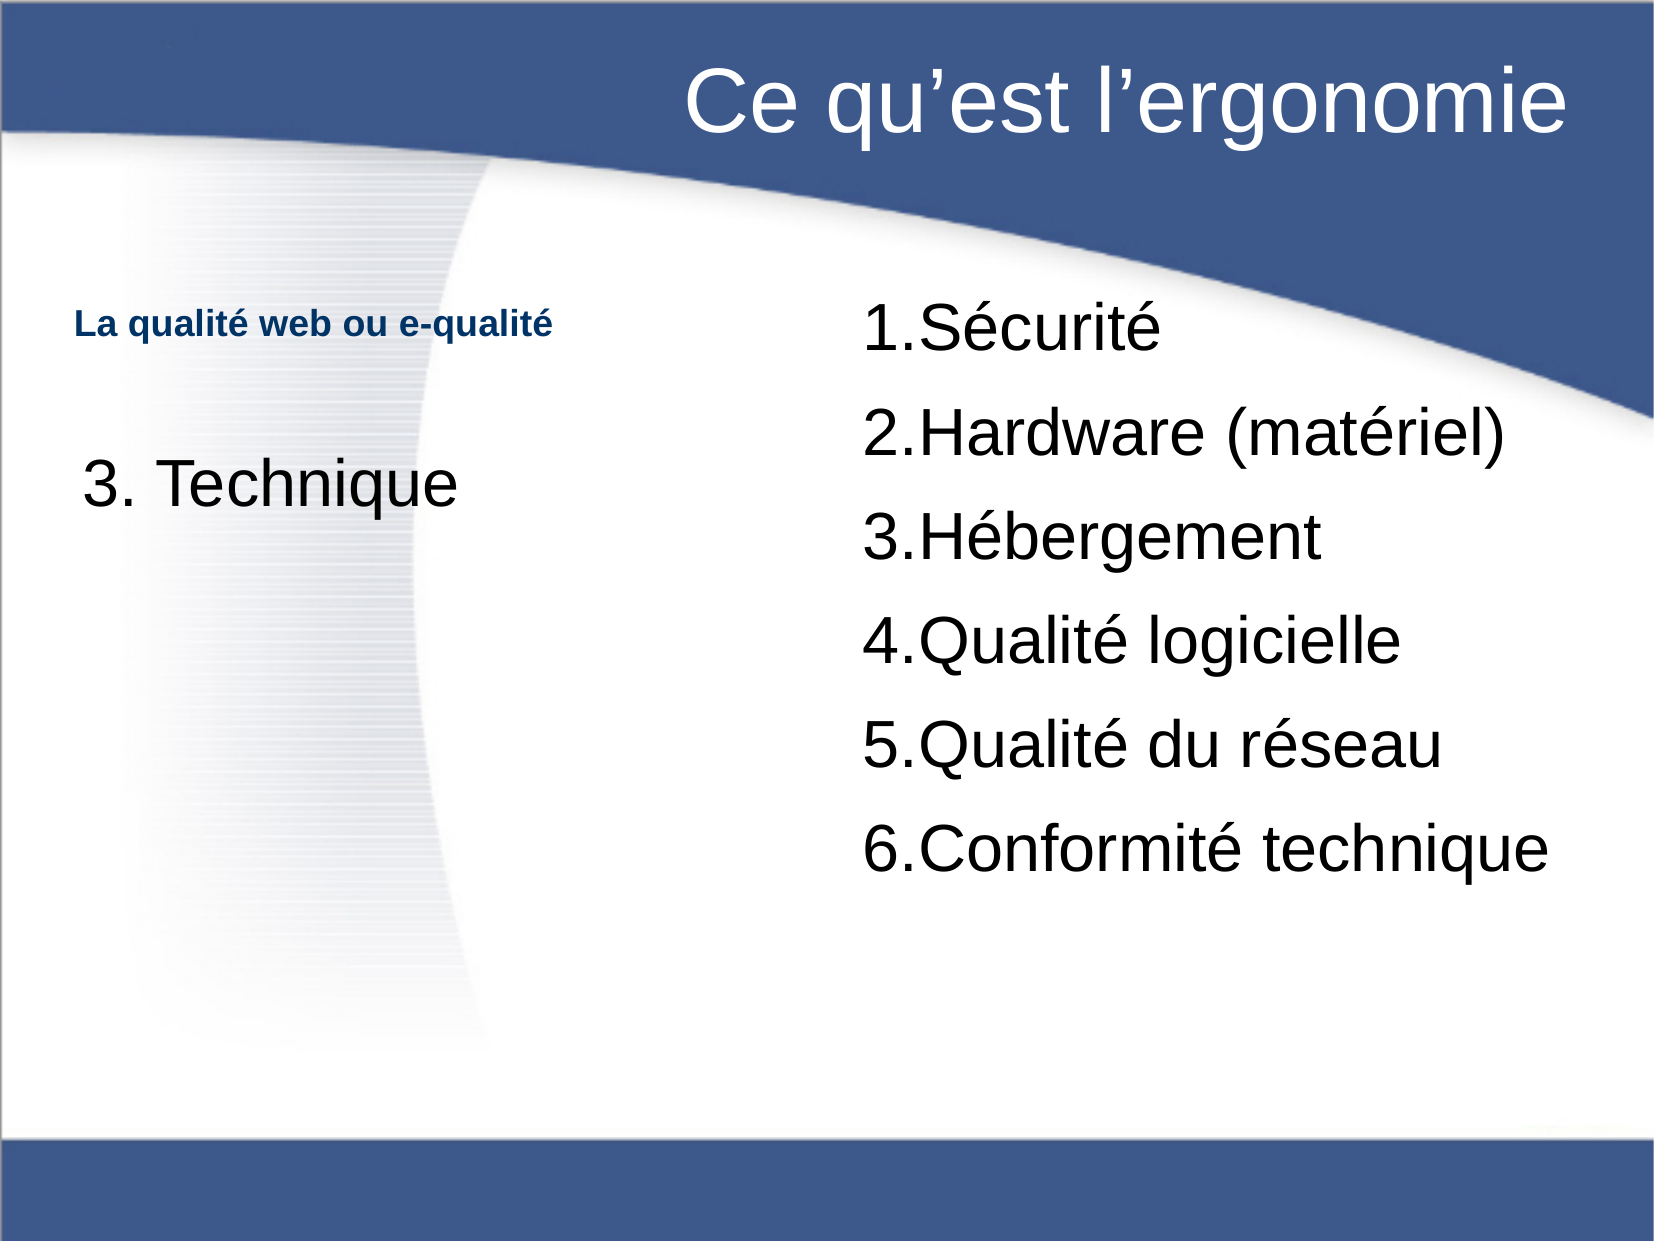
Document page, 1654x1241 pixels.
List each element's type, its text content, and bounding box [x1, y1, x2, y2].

text_box La qualité web ou e-qualité [59, 295, 845, 395]
list Sécurité Hardware (matériel) Hébergement Qualité logicielle Qualité du réseau Conformité technique [845, 290, 1572, 1010]
list 3. Technique [82, 445, 809, 854]
picture [0, 0, 1654, 1241]
title Ce qu’est l’ergonomie [82, 49, 1571, 257]
